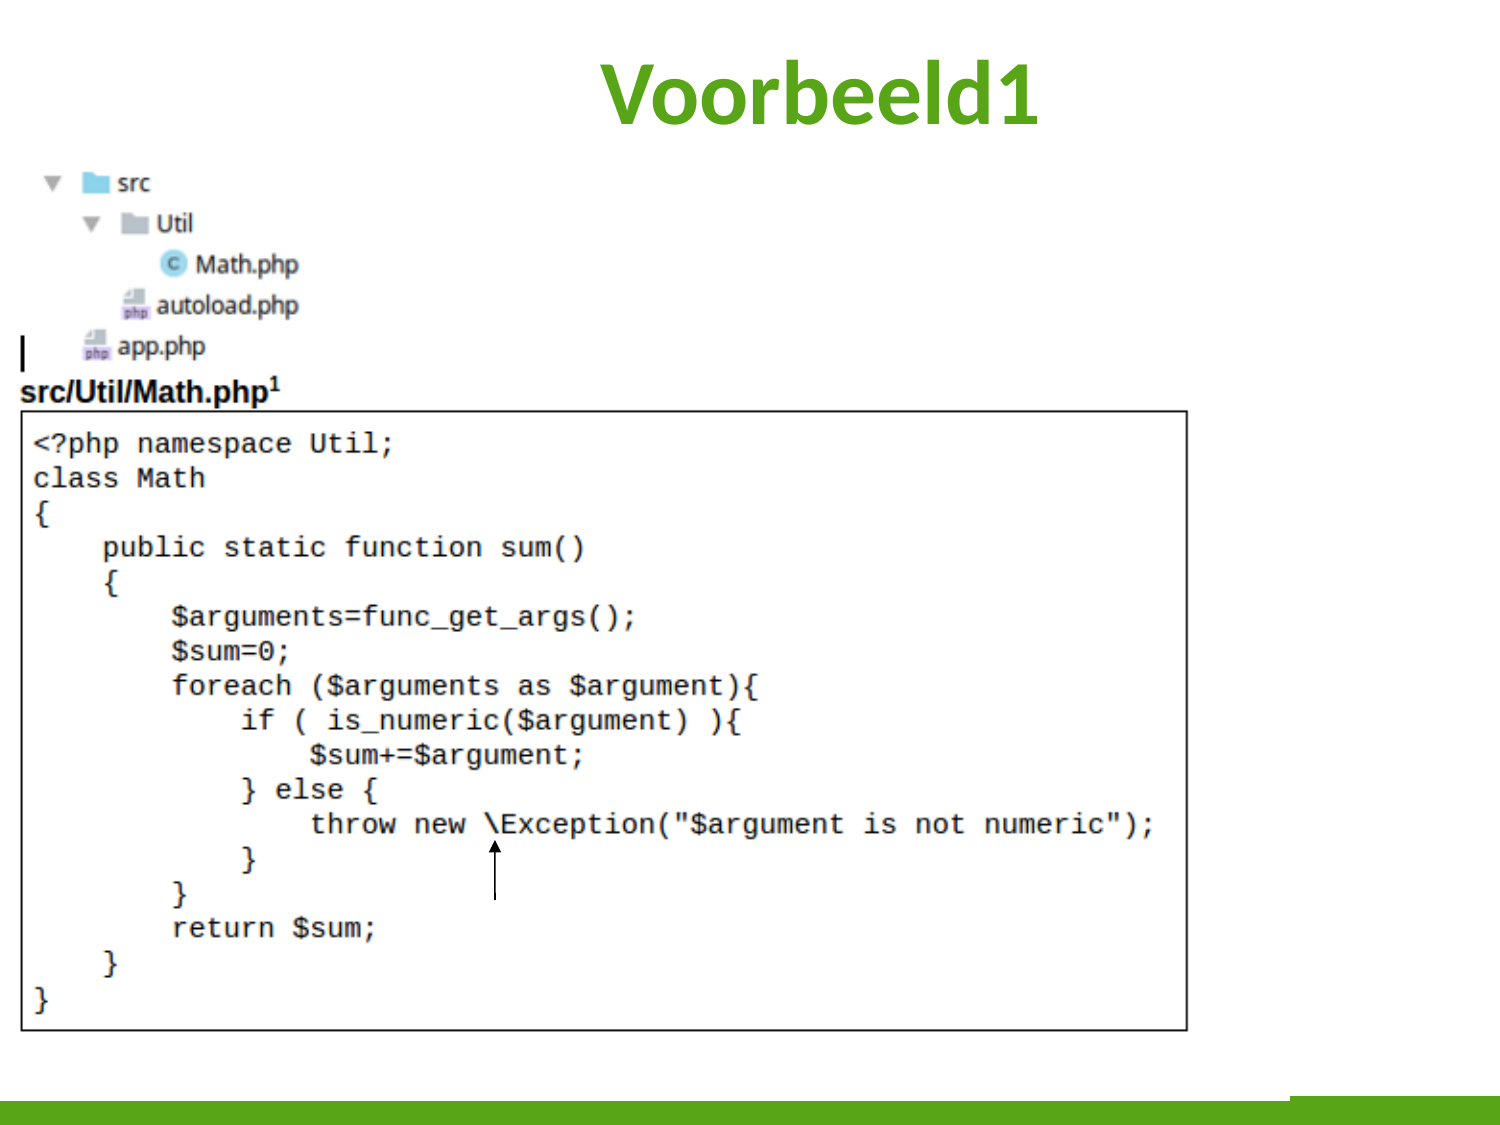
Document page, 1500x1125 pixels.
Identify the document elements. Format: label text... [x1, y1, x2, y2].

text_box Voorbeeld1 [201, 24, 1440, 151]
picture [0, 134, 1290, 1101]
